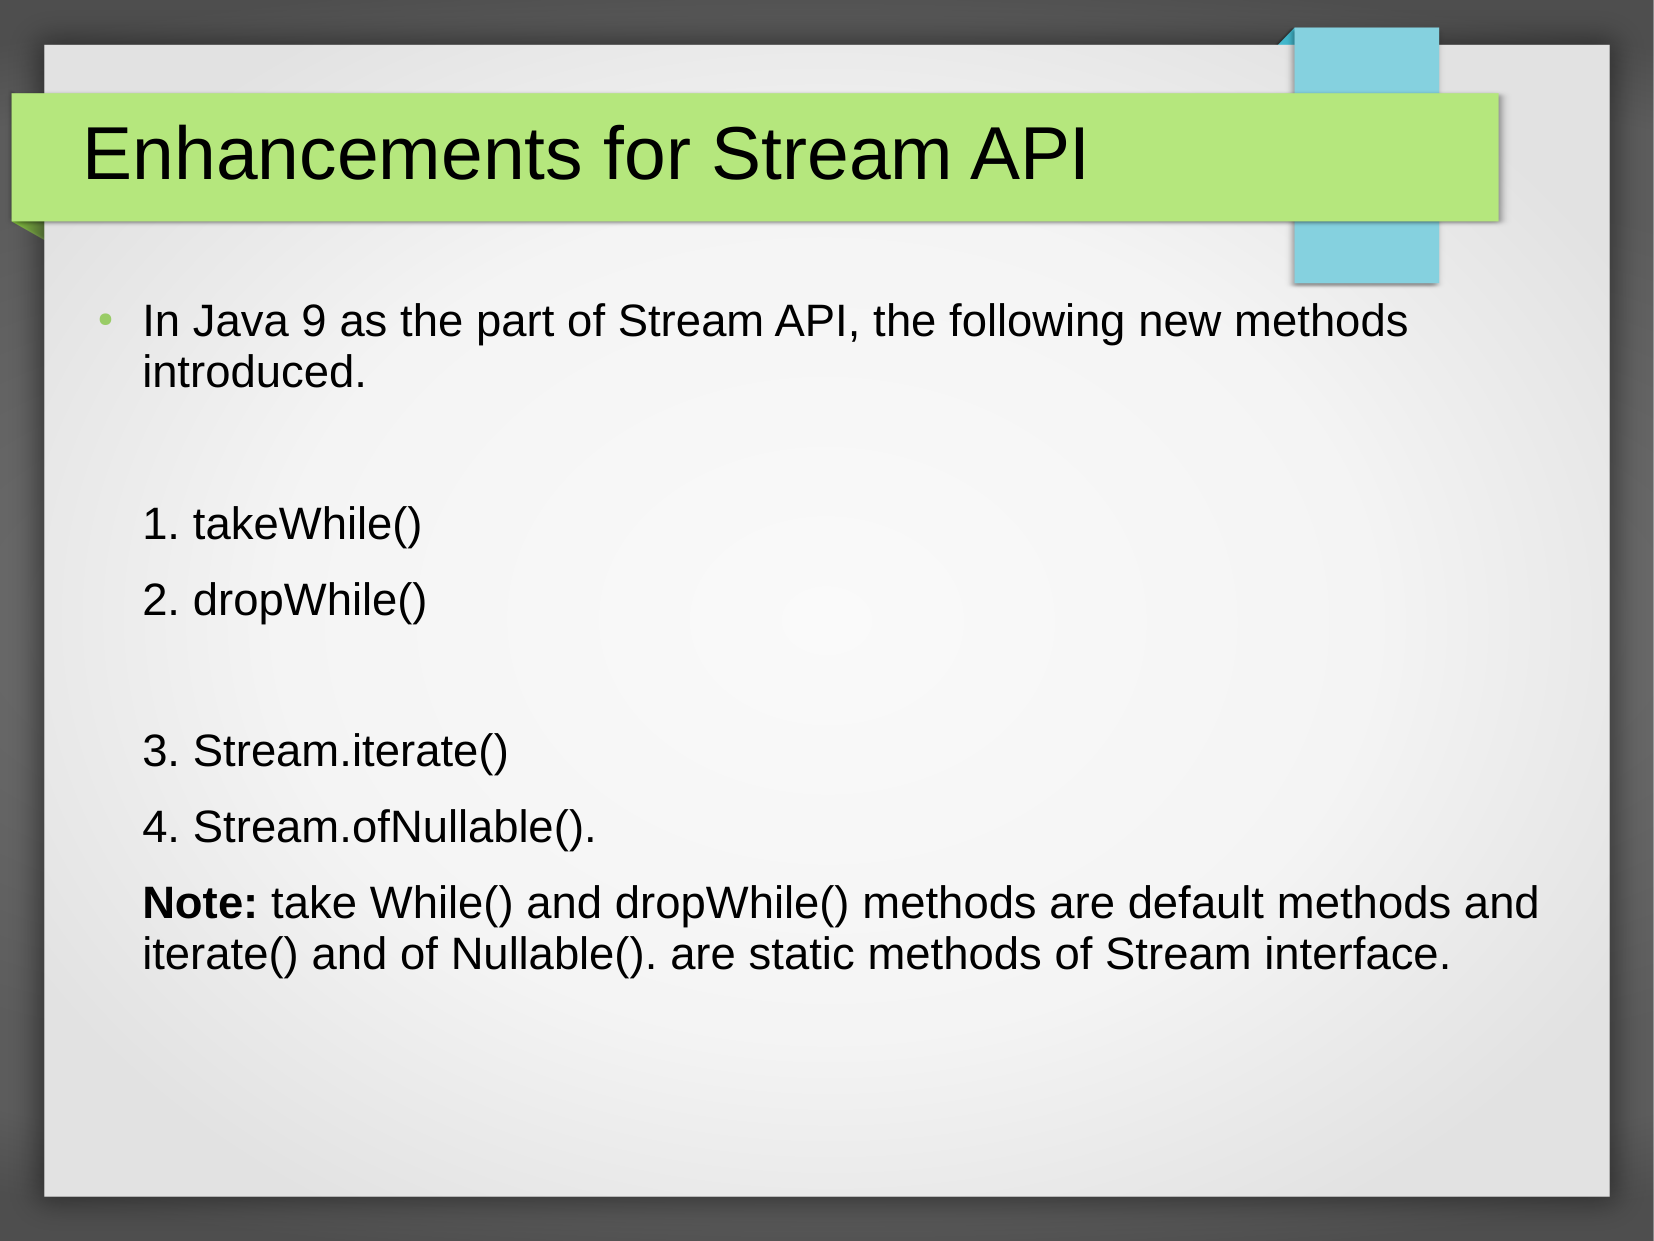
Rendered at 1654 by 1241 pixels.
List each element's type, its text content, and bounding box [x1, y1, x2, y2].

title Enhancements for Stream API [82, 27, 1264, 280]
list In Java 9 as the part of Stream API, the following new methods introduced. 1. takeWhile() 2. dropWhile() 3. Stream.iterate() 4. Stream.ofNullable(). Note: take While() and dropWhile() methods are default methods and iterate() and of Nullable(). are static methods of Stream interface. [82, 295, 1571, 1015]
picture [0, 0, 1654, 1241]
